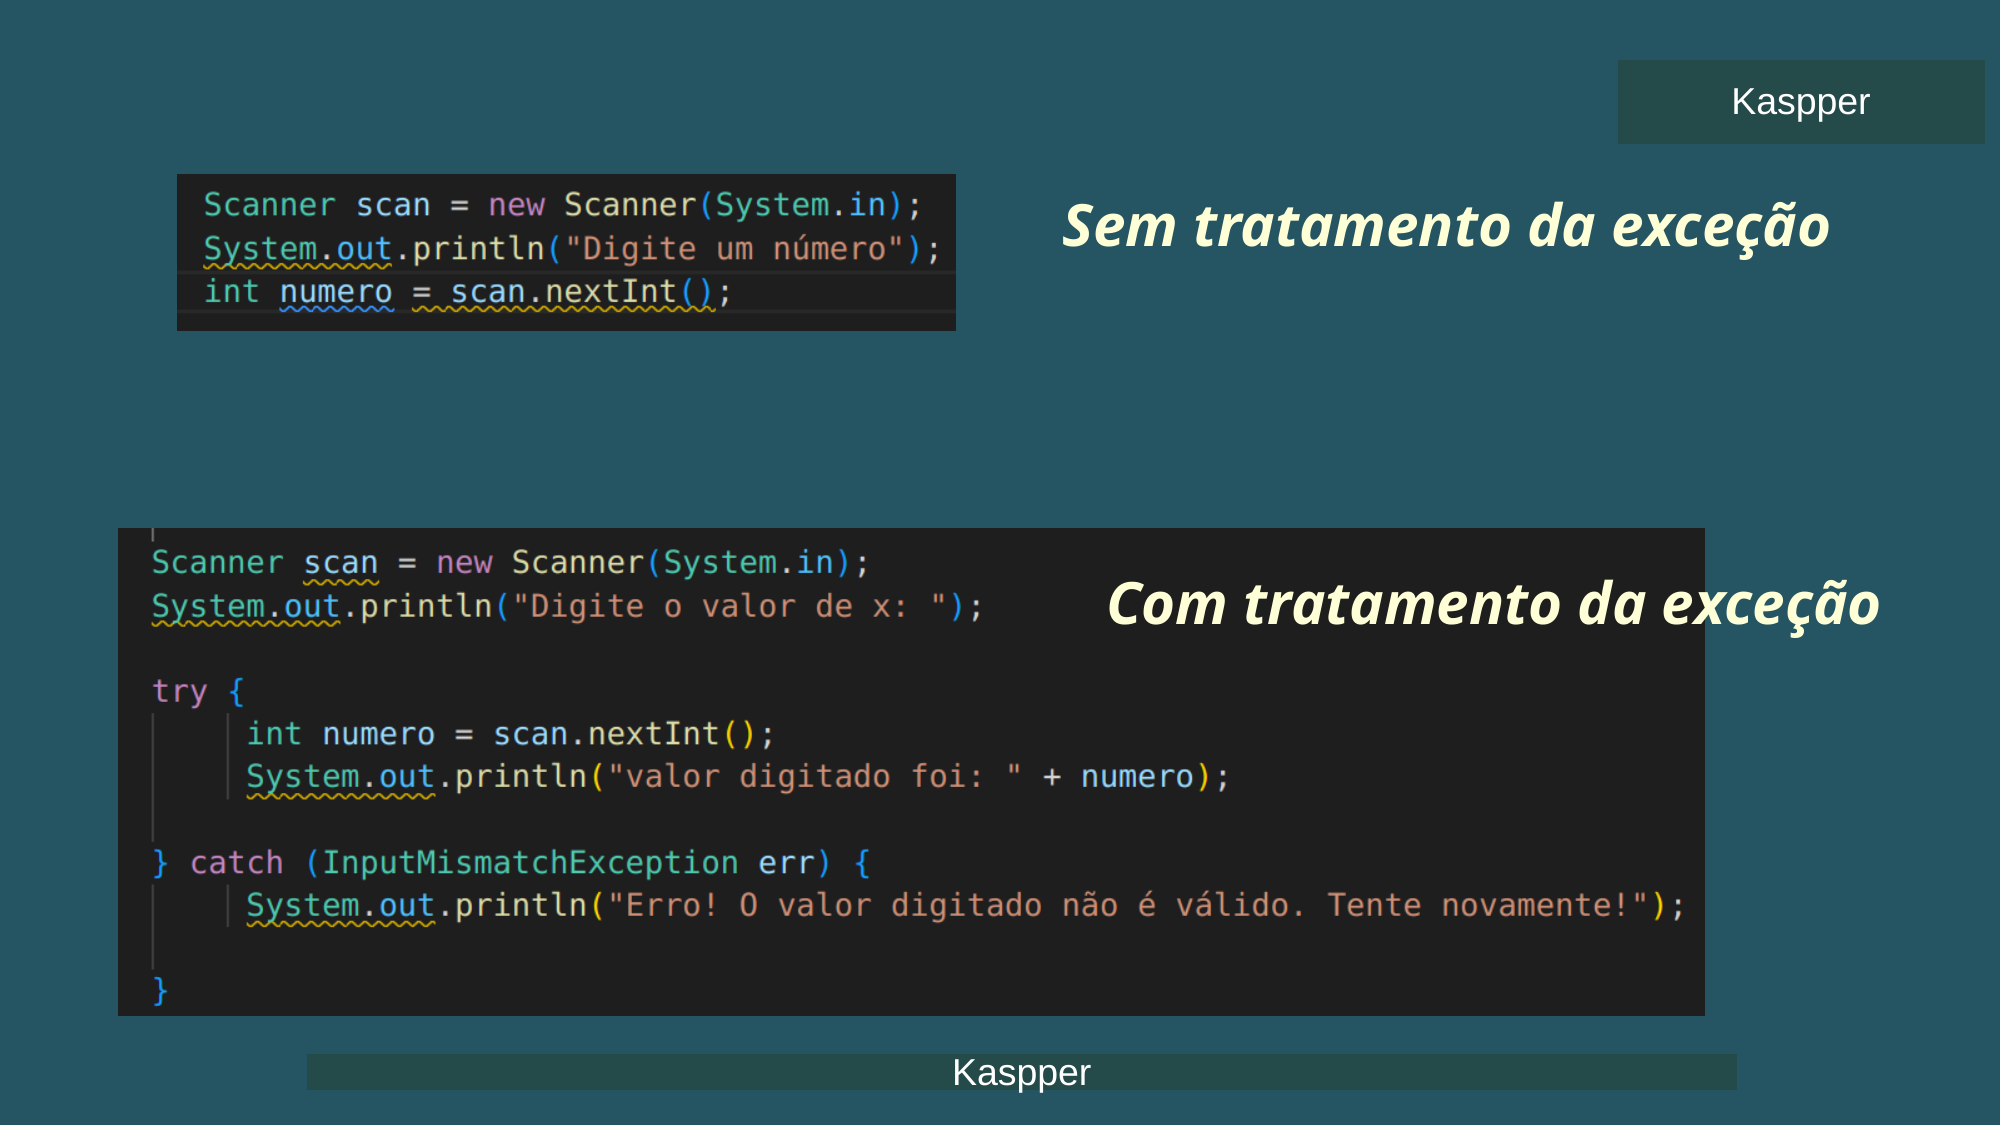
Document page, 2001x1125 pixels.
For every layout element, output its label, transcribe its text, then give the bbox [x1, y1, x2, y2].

text_box Kaspper [1618, 60, 1985, 144]
picture [177, 174, 956, 331]
text_box Kaspper [1022, 1067, 1032, 1083]
text_box Kaspper [1043, 1067, 1053, 1083]
text_box Kaspper [307, 1054, 1737, 1090]
text_box Sem tratamento da exceção [909, 177, 1985, 402]
text_box Com tratamento da exceção [956, 555, 2000, 756]
picture [118, 528, 1705, 1016]
